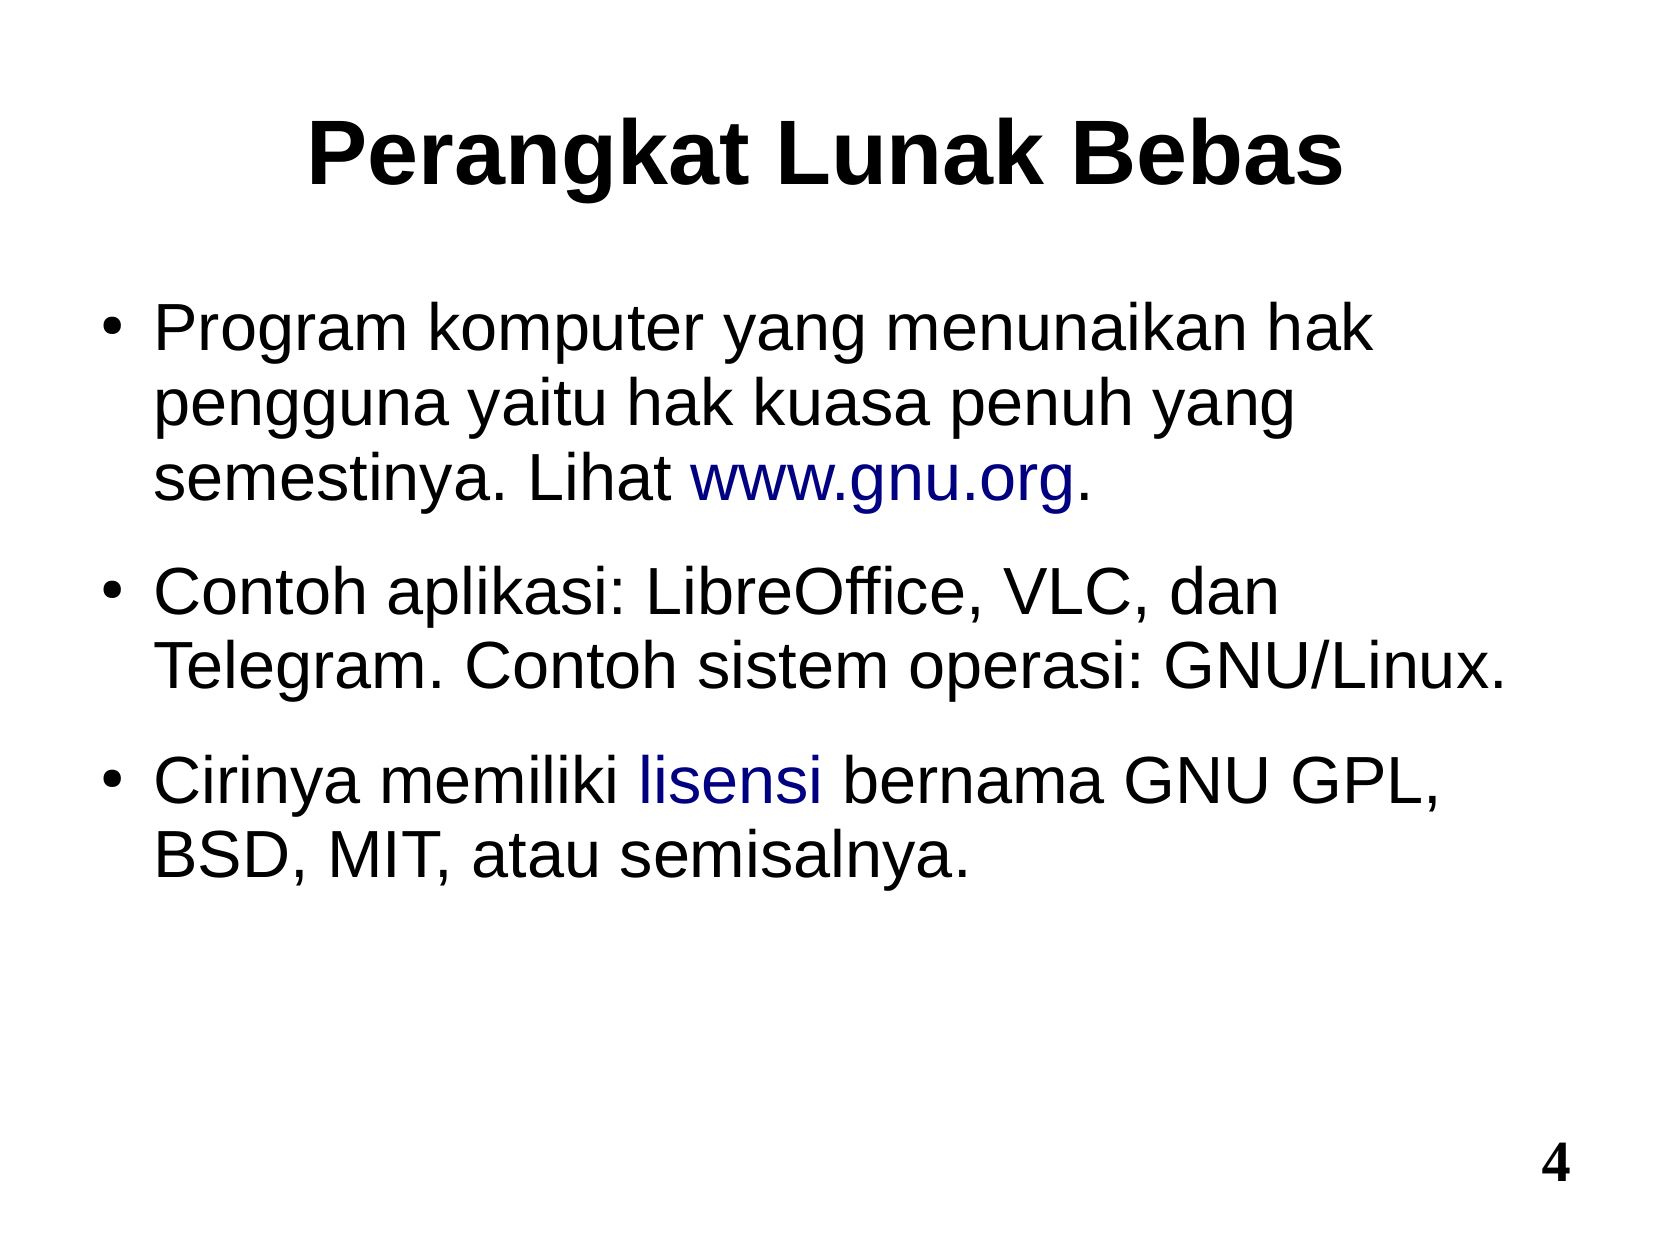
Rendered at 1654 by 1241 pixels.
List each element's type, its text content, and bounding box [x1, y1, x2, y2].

title Perangkat Lunak Bebas [82, 49, 1571, 257]
list Program komputer yang menunaikan hak pengguna yaitu hak kuasa penuh yang semestinya. Lihat www.gnu.org. Contoh aplikasi: LibreOffice, VLC, dan Telegram. Contoh sistem operasi: GNU/Linux. Cirinya memiliki lisensi bernama GNU GPL, BSD, MIT, atau semisalnya. [82, 290, 1571, 1010]
